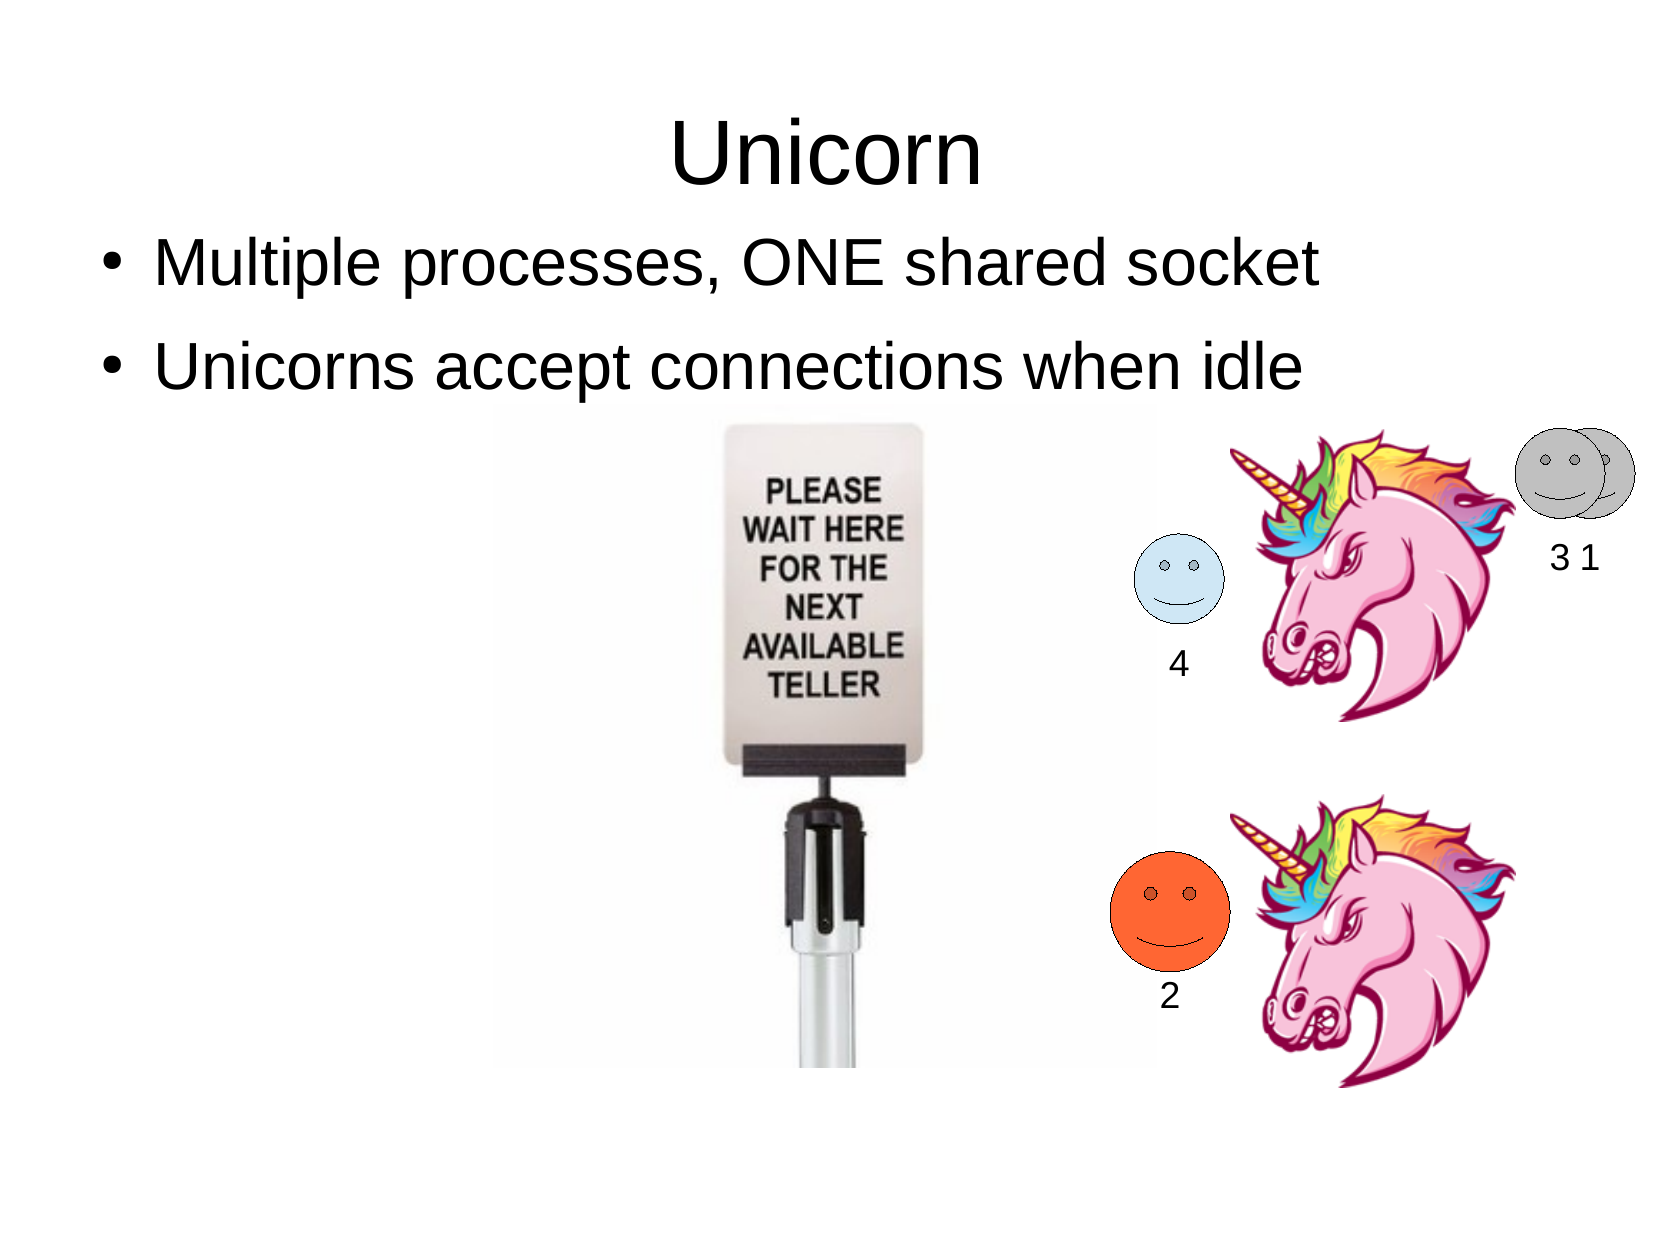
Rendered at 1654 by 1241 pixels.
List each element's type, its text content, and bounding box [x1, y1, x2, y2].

text_box 1 [1576, 428, 1636, 519]
list Multiple processes, ONE shared socket Unicorns accept connections when idle [82, 225, 1571, 1044]
title Unicorn [82, 49, 1571, 225]
picture [1230, 1044, 1516, 1088]
text_box 3 [1571, 429, 1606, 517]
picture [493, 1044, 1157, 1068]
